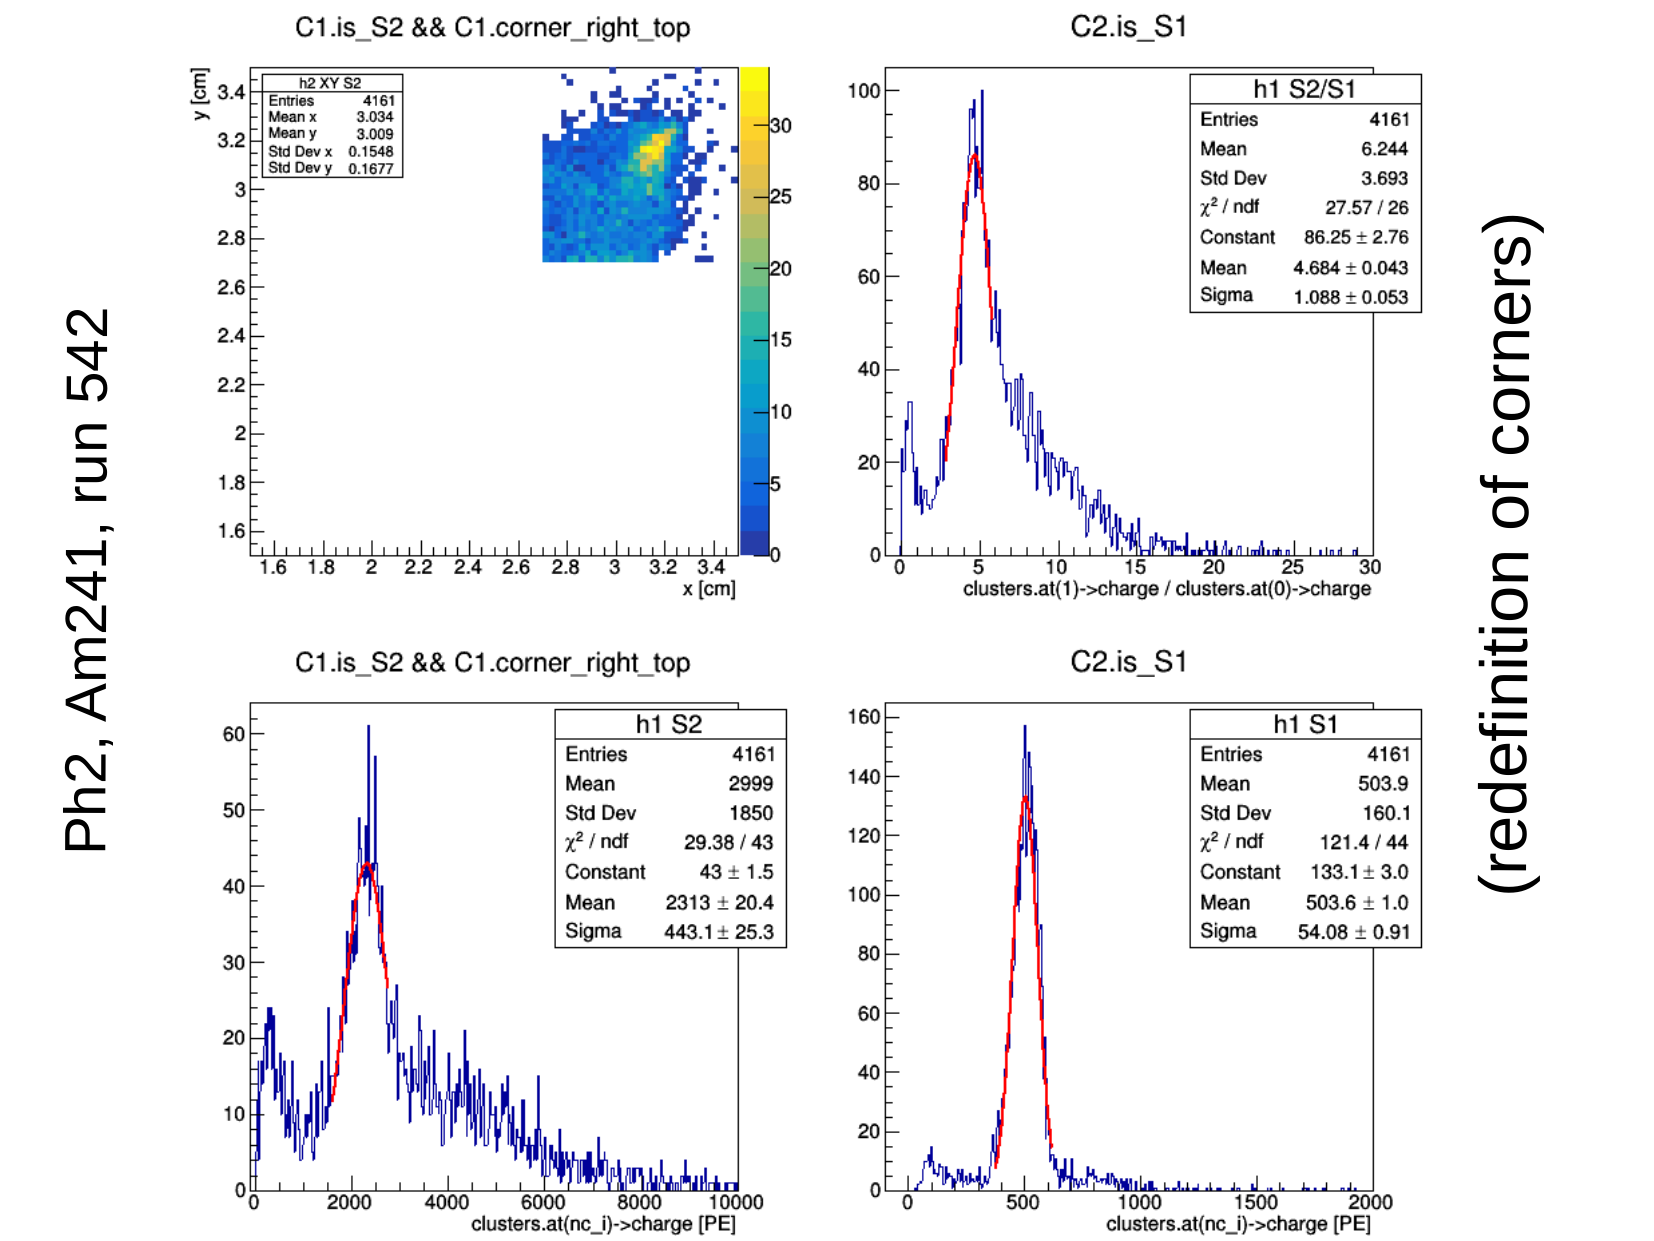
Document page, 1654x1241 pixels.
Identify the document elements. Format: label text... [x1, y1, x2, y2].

text_box (redefinition of corners) [1457, 29, 1627, 1081]
picture [187, 3, 1433, 1241]
text_box Ph2, Am241, run 542 [45, 240, 182, 923]
